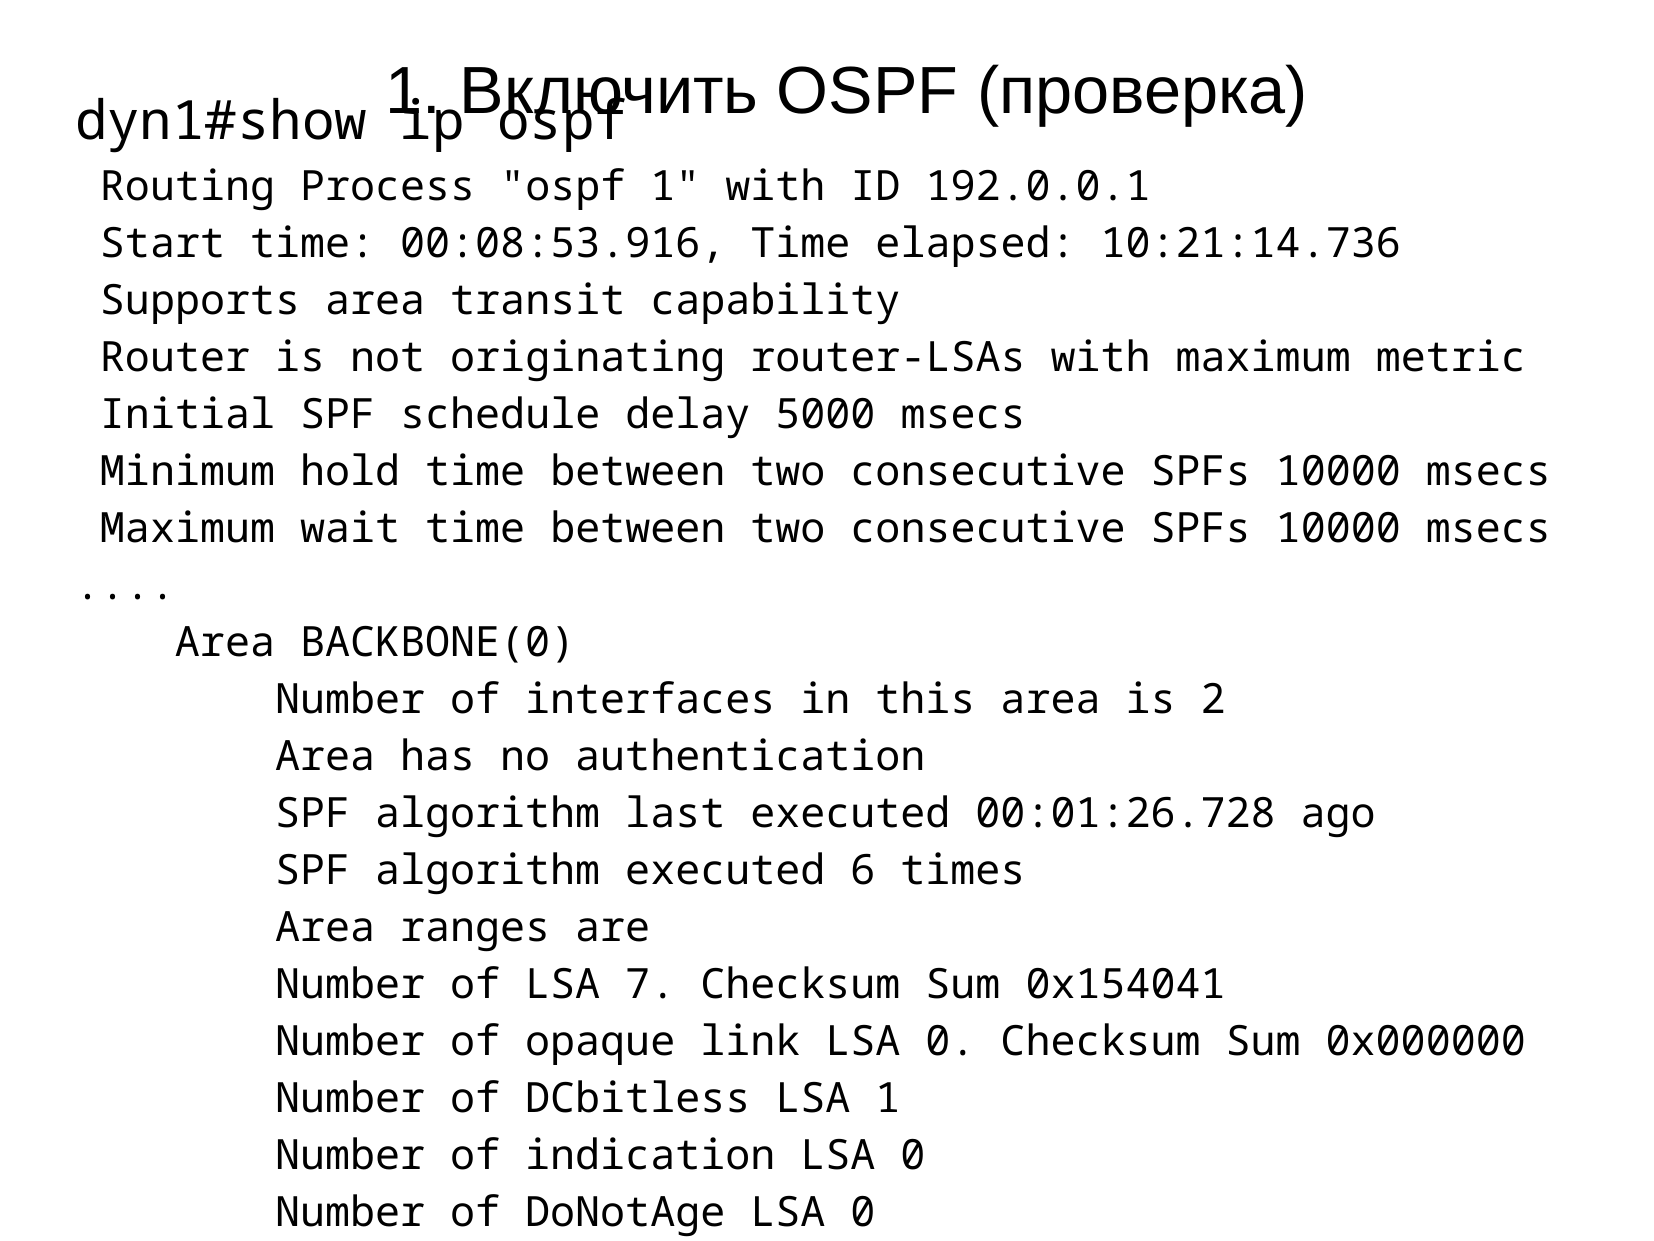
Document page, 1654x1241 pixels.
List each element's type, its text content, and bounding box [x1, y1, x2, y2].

title 1. Включить OSPF (проверка) [82, 48, 1613, 133]
text_box dyn1#show ip ospf Routing Process "ospf 1" with ID 192.0.0.1 Start time: 00:08:53.916, Time elapsed: 10:21:14.736 Supports area transit capability Router is not originating router-LSAs with maximum metric Initial SPF schedule delay 5000 msecs Minimum hold time between two consecutive SPFs 10000 msecs Maximum wait time between two consecutive SPFs 10000 msecs .... Area BACKBONE(0) Number of interfaces in this area is 2 Area has no authentication SPF algorithm last executed 00:01:26.728 ago SPF algorithm executed 6 times Area ranges are Number of LSA 7. Checksum Sum 0x154041 Number of opaque link LSA 0. Checksum Sum 0x000000 Number of DCbitless LSA 1 Number of indication LSA 0 Number of DoNotAge LSA 0 Flood list length 0 [75, 230, 1613, 1147]
